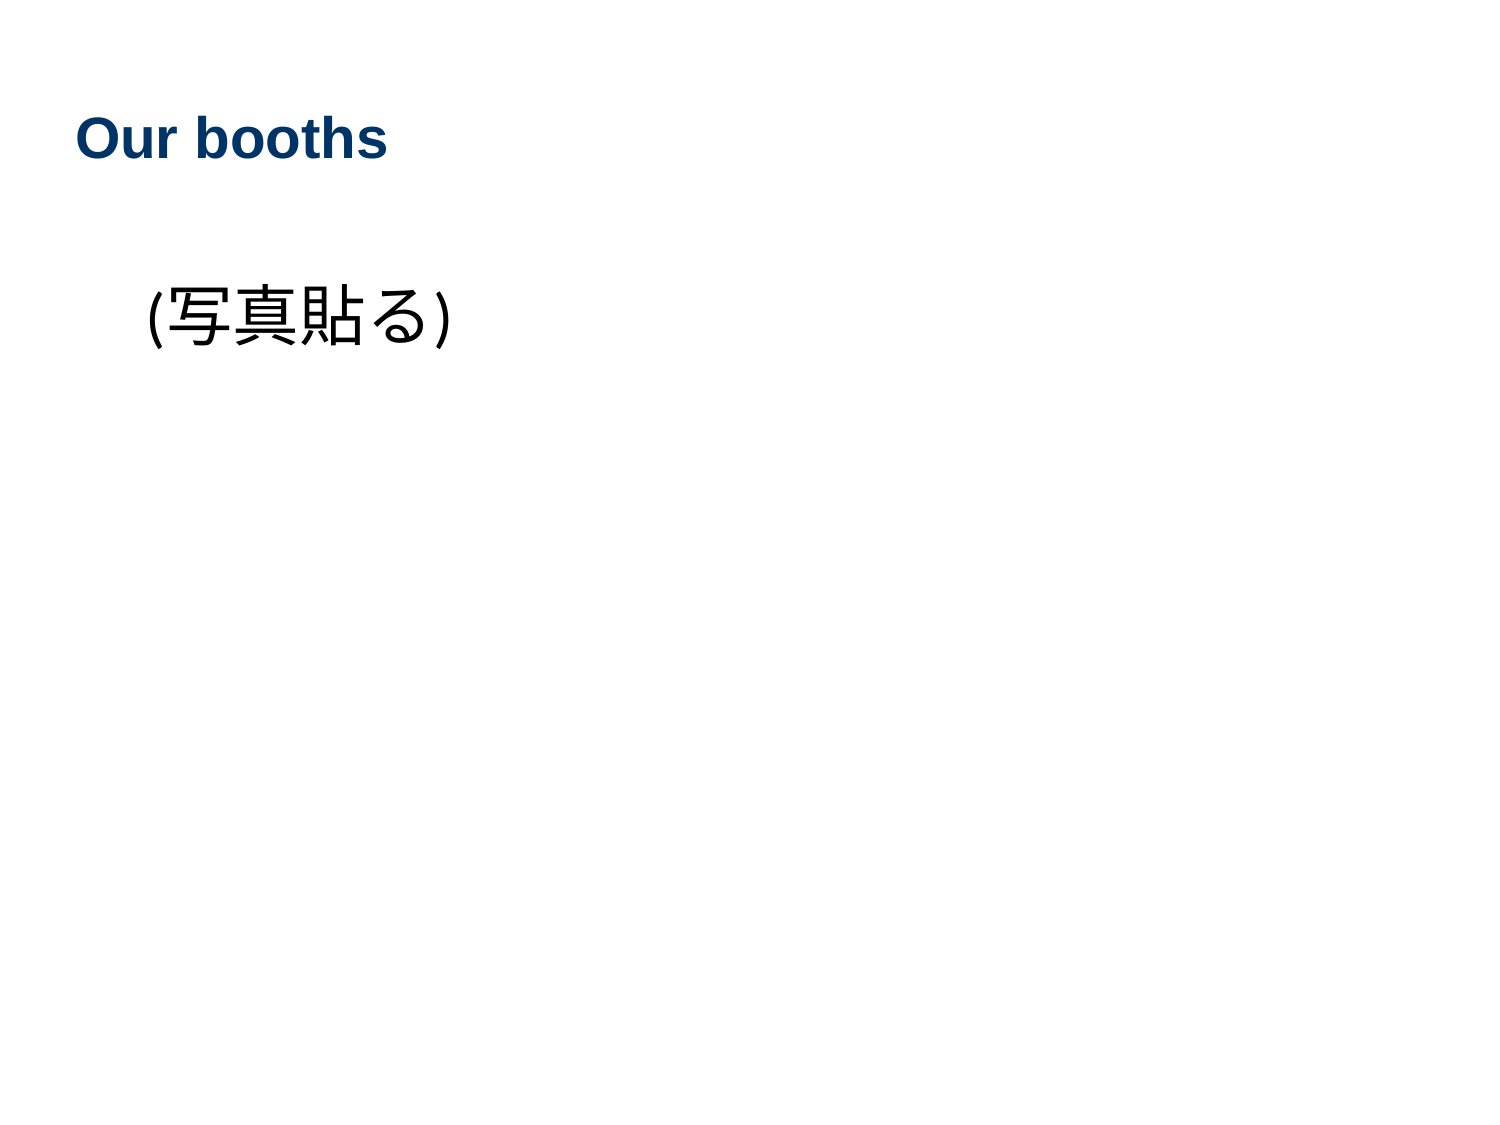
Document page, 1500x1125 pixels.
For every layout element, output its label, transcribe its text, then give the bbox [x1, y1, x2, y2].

list (写真貼る) [75, 263, 1425, 916]
title Our booths [75, 45, 1425, 233]
